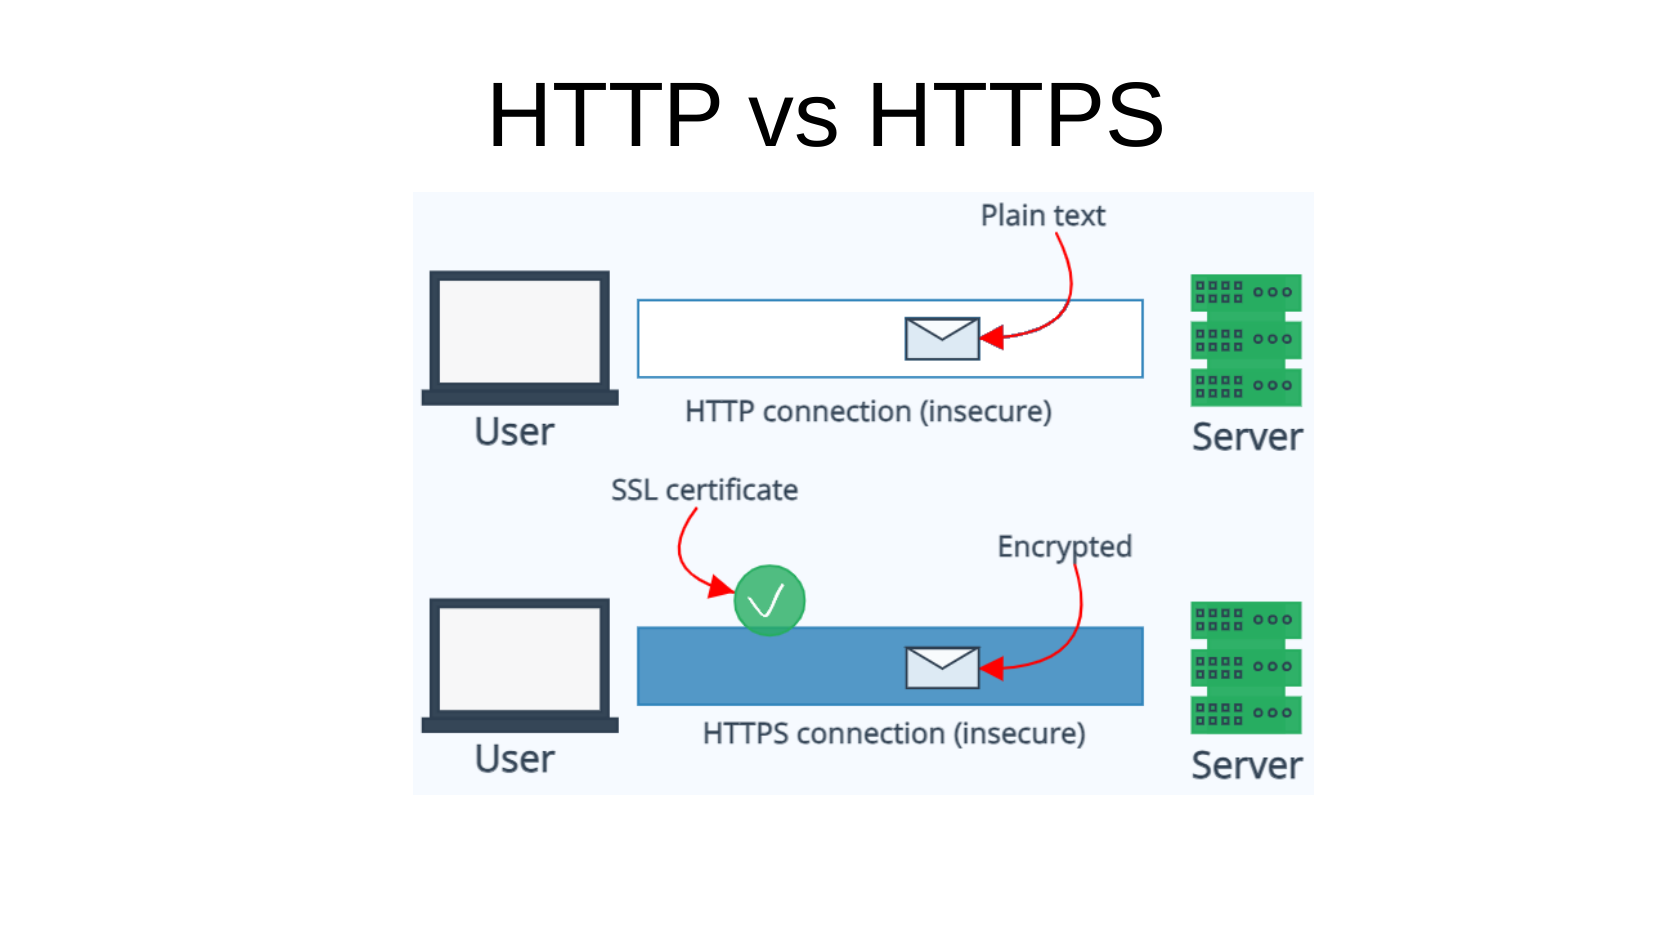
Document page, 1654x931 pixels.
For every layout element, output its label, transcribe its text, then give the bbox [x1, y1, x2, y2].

picture [413, 192, 1314, 795]
title HTTP vs HTTPS [82, 37, 1571, 193]
